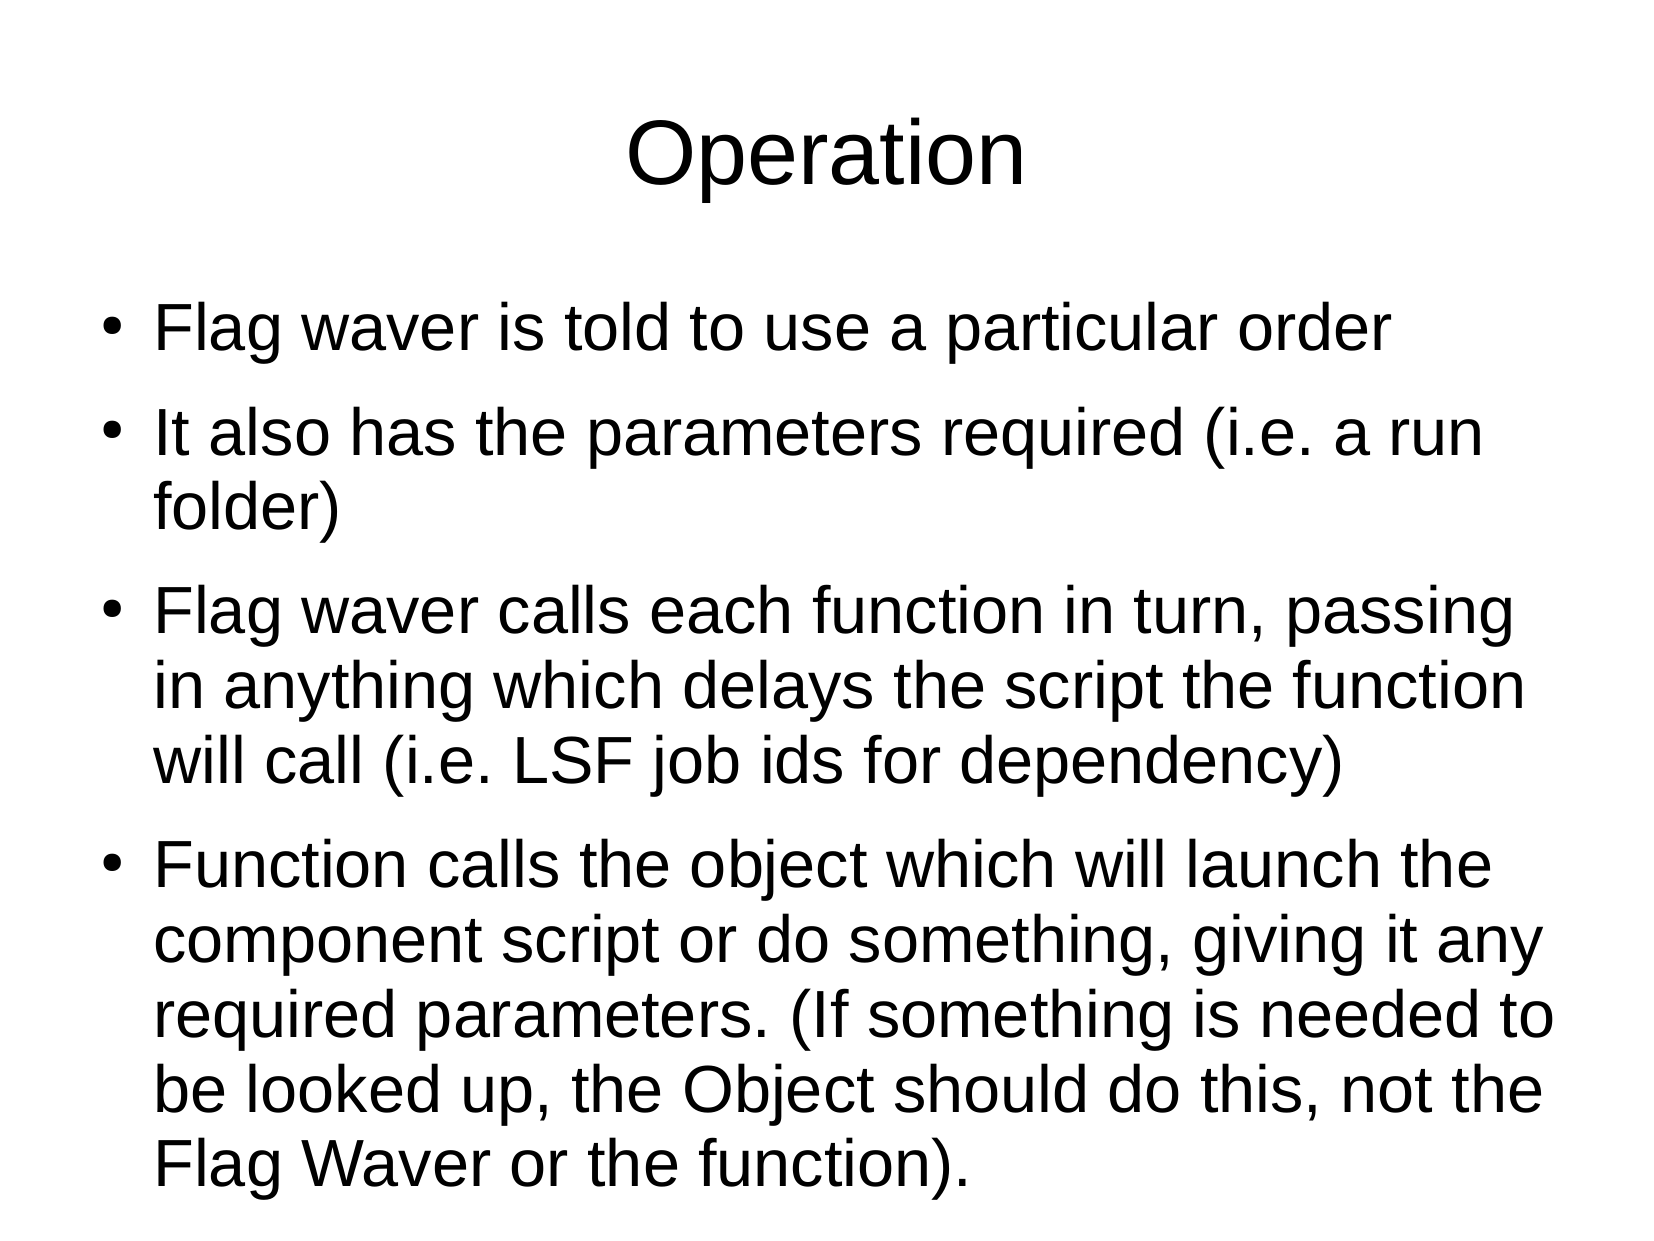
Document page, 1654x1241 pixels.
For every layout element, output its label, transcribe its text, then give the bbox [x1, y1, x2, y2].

list Flag waver is told to use a particular order It also has the parameters required (i.e. a run folder) Flag waver calls each function in turn, passing in anything which delays the script the function will call (i.e. LSF job ids for dependency) Function calls the object which will launch the component script or do something, giving it any required parameters. (If something is needed to be looked up, the Object should do this, not the Flag Waver or the function). [82, 290, 1571, 1199]
title Operation [82, 56, 1571, 250]
